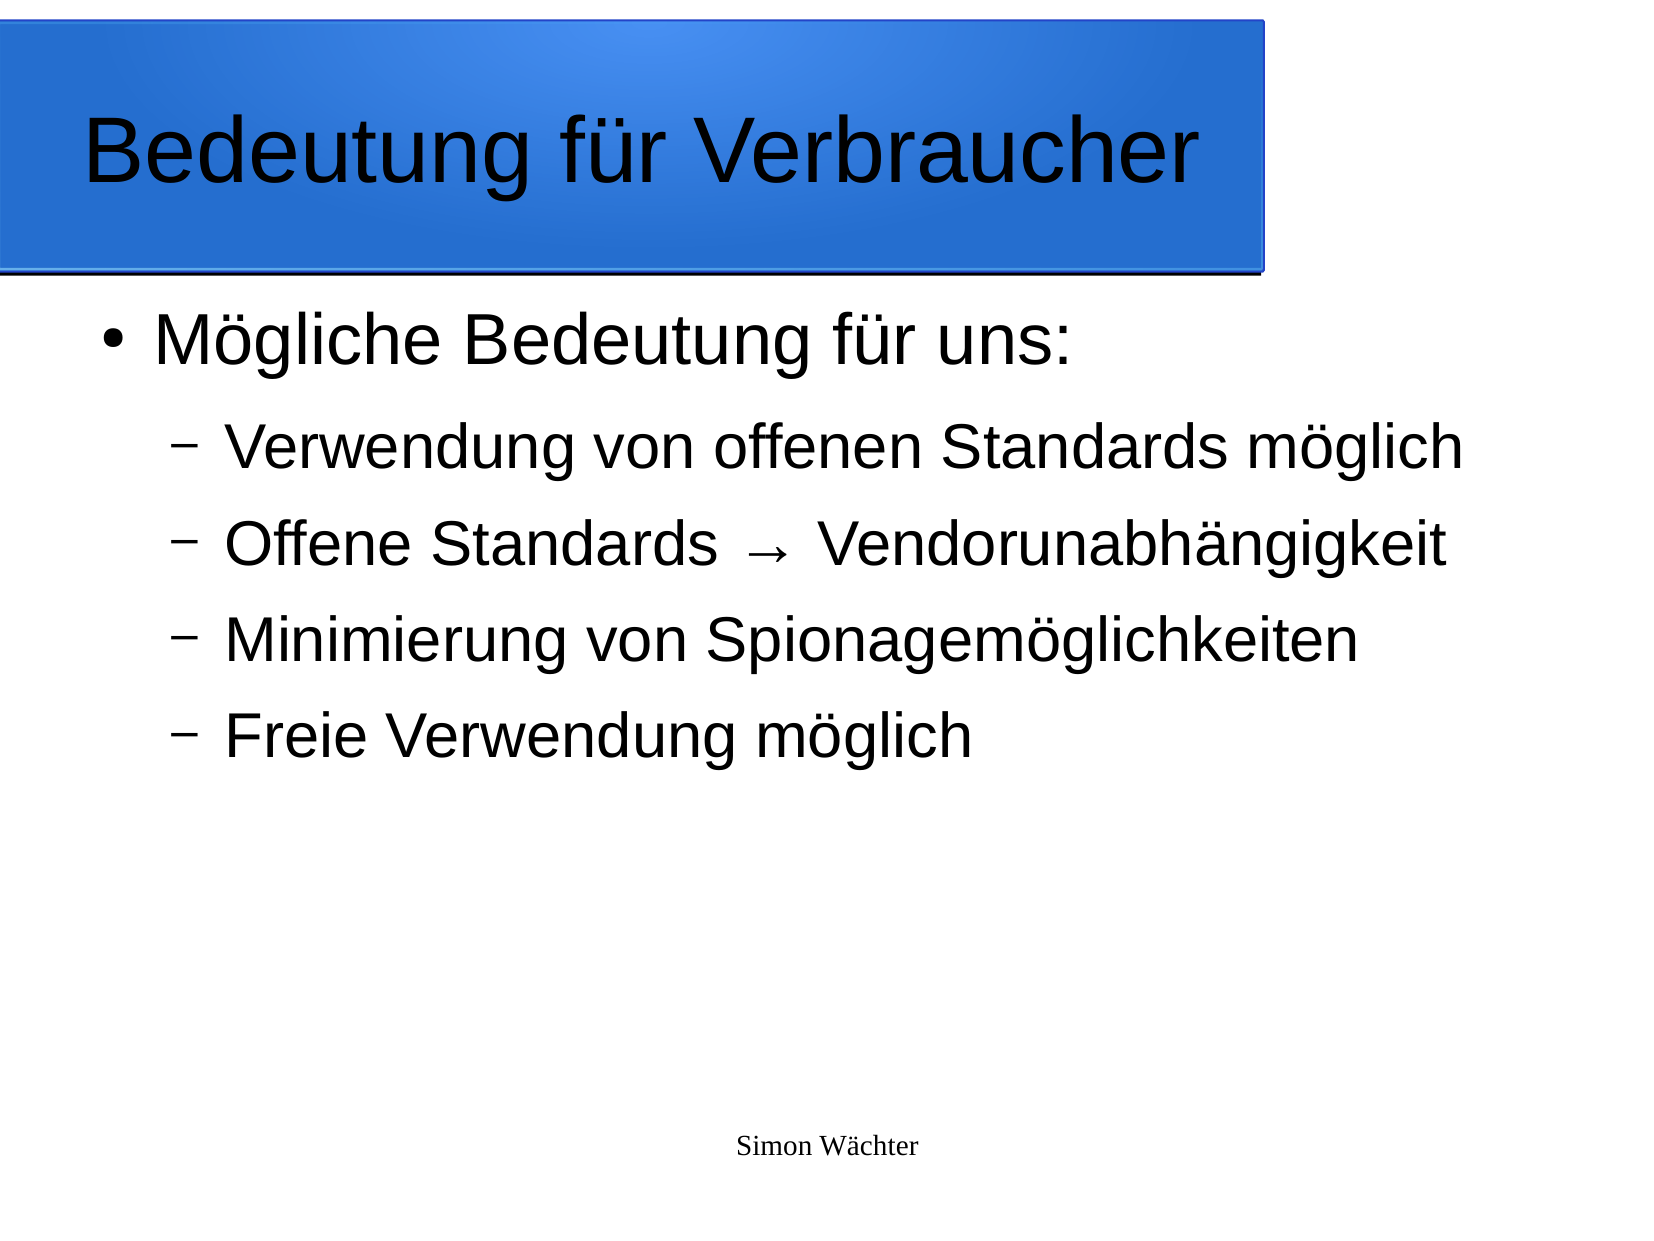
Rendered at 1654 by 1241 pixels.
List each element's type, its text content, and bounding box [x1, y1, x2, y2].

title Bedeutung für Verbraucher [82, 47, 1235, 252]
list Mögliche Bedeutung für uns: Verwendung von offenen Standards möglich Offene Standards → Vendorunabhängigkeit Minimierung von Spionagemöglichkeiten Freie Verwendung möglich [82, 299, 1571, 1019]
